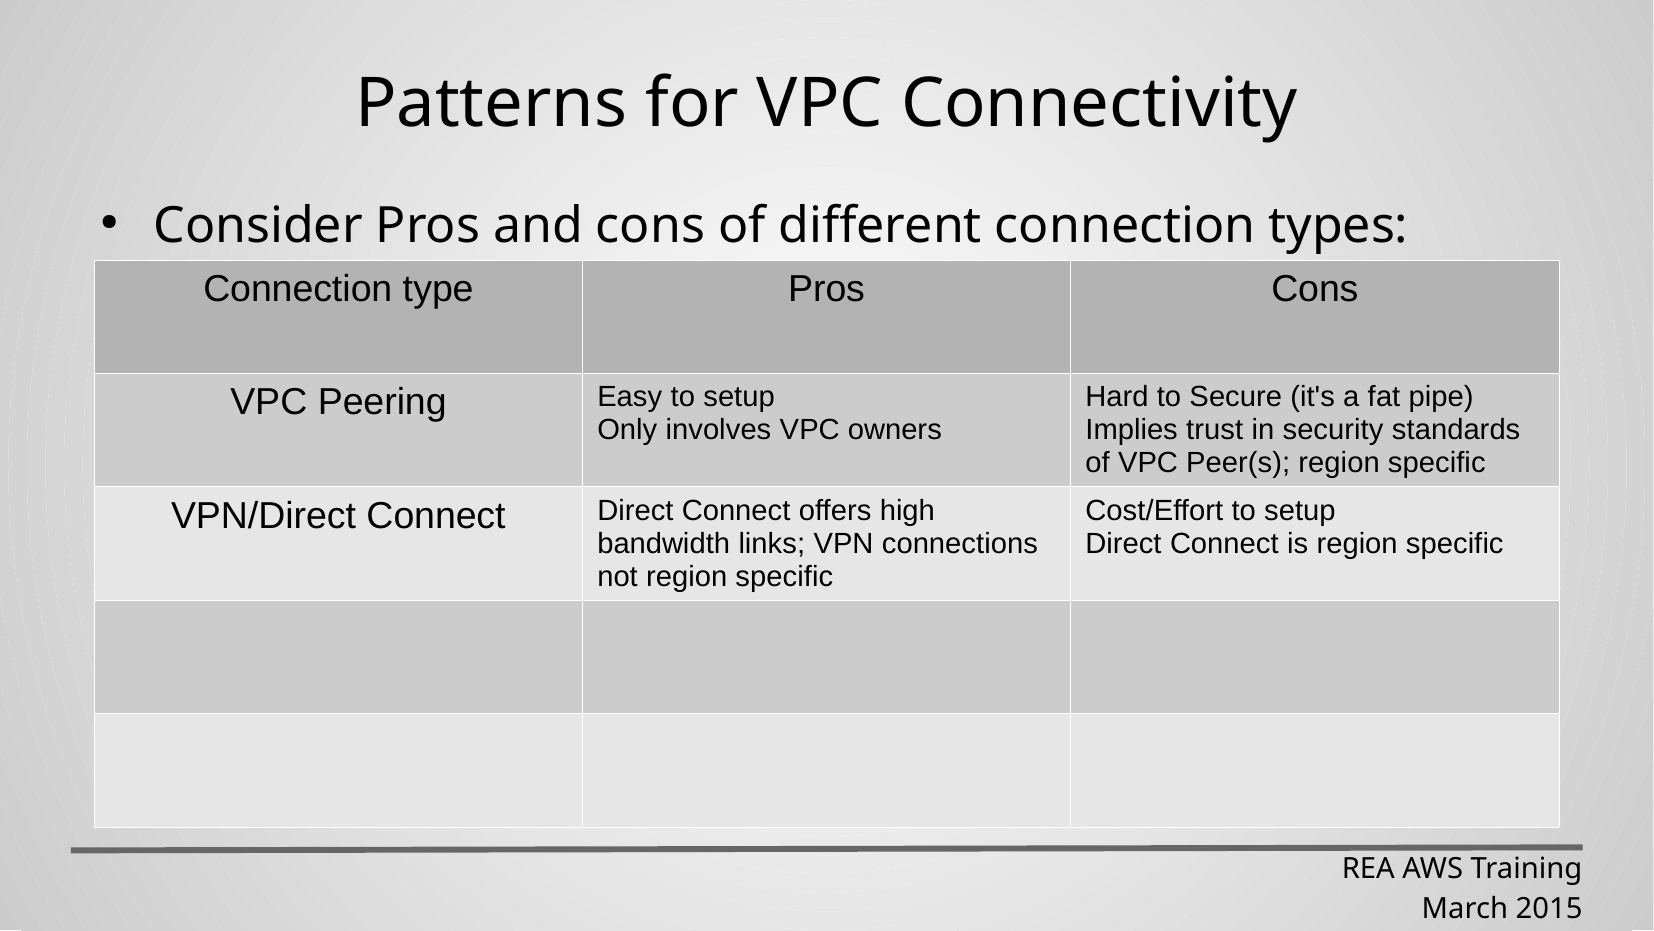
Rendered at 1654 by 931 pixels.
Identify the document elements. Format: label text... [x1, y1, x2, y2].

table_cell VPN/Direct Connect [95, 487, 582, 600]
table_cell [95, 714, 582, 827]
table_cell [583, 601, 1070, 713]
title Patterns for VPC Connectivity [82, 34, 1571, 166]
table_cell [1071, 601, 1559, 713]
table_cell VPC Peering [95, 374, 582, 486]
table_cell Hard to Secure (it's a fat pipe) Implies trust in security standards of VPC Peer(s); region specific [1071, 374, 1559, 486]
table_header Connection type [95, 261, 582, 373]
table_cell Cost/Effort to setup Direct Connect is region specific [1071, 487, 1559, 600]
table_cell [583, 714, 1070, 827]
table_cell [1071, 714, 1559, 827]
table_header Pros [583, 261, 1070, 373]
table_cell Easy to setup Only involves VPC owners [583, 374, 1070, 486]
table_cell [95, 601, 582, 713]
table_header Cons [1071, 261, 1559, 373]
list Consider Pros and cons of different connection types: [82, 188, 1571, 827]
table_cell Direct Connect offers high bandwidth links; VPN connections not region specific [583, 487, 1070, 600]
